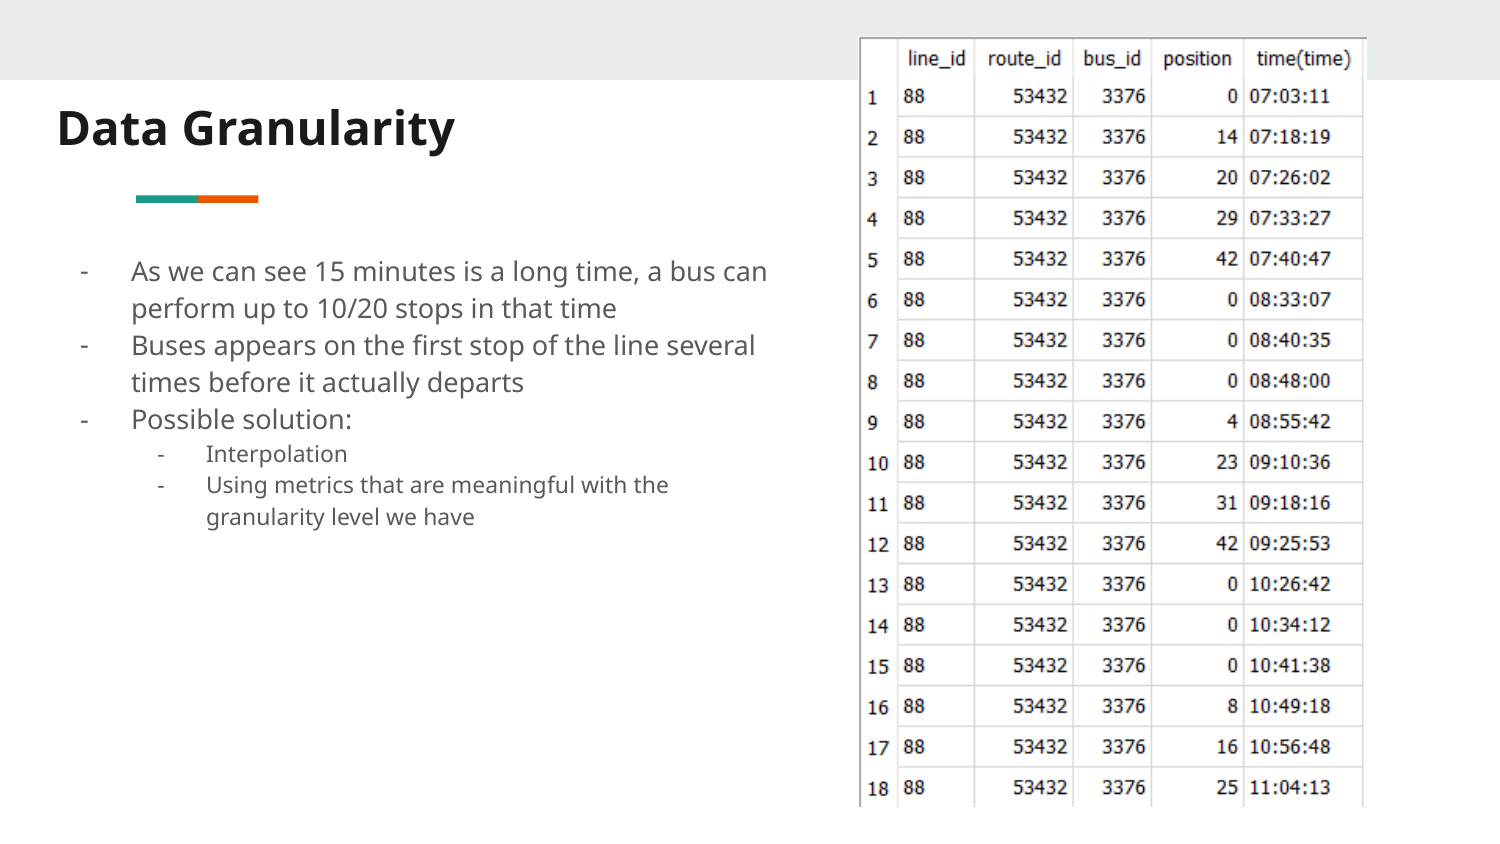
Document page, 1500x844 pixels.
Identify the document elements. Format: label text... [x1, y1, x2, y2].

picture [858, 36, 1367, 807]
title Data Granularity [41, 83, 858, 171]
list As we can see 15 minutes is a long time, a bus can perform up to 10/20 stops in that time Buses appears on the first stop of the line several times before it actually departs Possible solution: Interpolation Using metrics that are meaningful with the granularity level we have [41, 234, 794, 795]
